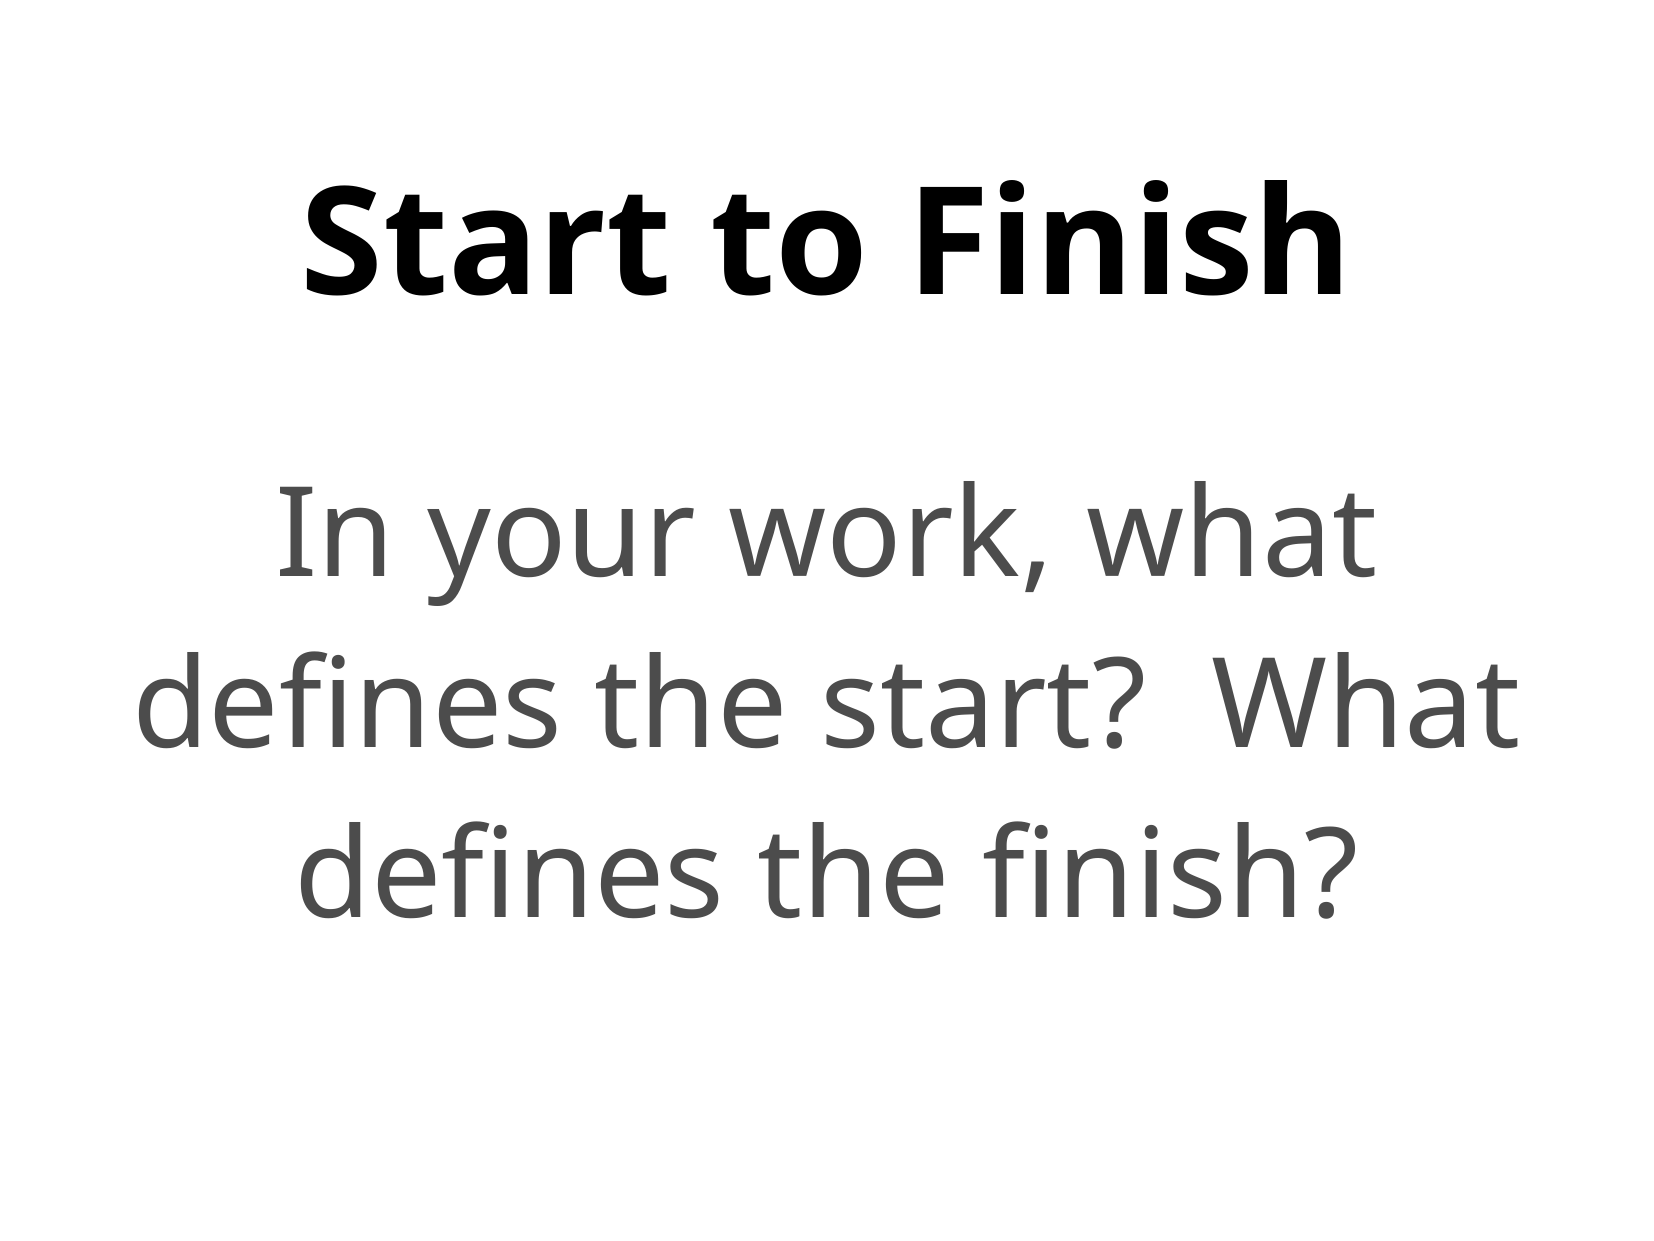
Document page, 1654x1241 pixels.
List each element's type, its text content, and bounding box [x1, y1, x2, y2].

title Start to Finish [59, 59, 1595, 414]
list In your work, what defines the start? What defines the finish? [59, 442, 1595, 1211]
